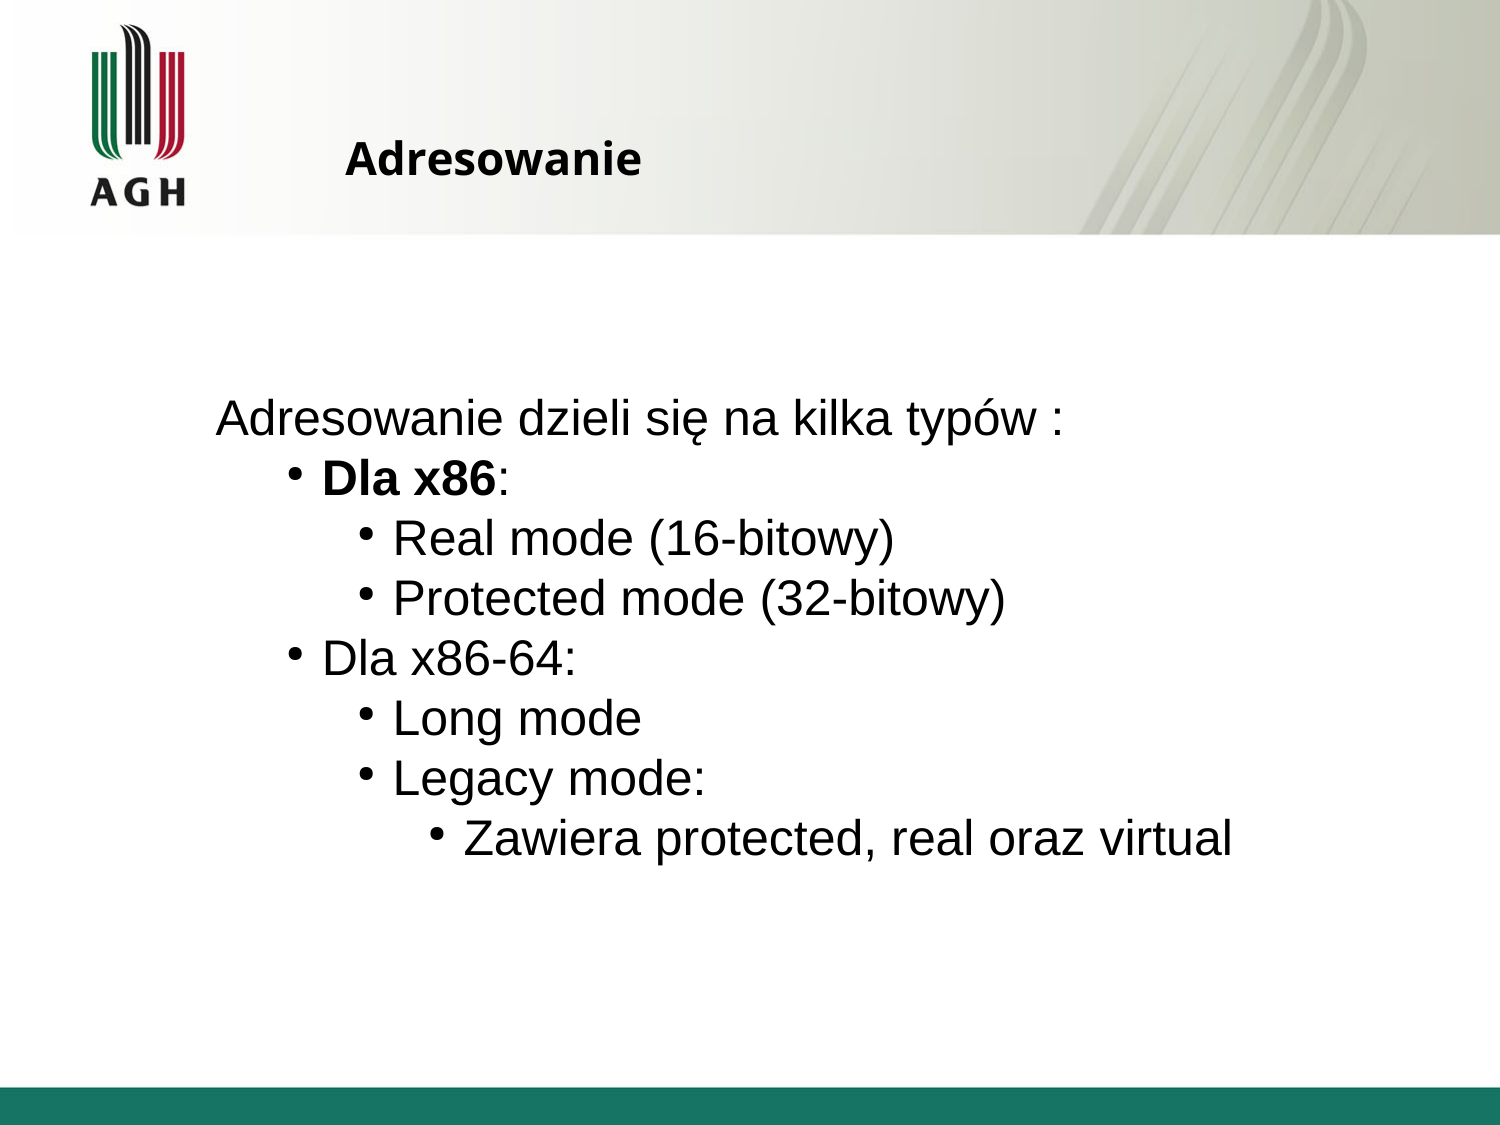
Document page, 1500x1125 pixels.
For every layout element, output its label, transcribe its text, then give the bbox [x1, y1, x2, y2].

picture [0, 0, 1500, 1125]
title Adresowanie [330, 94, 1312, 220]
text_box Adresowanie dzieli się na kilka typów : Dla x86: Real mode (16-bitowy) Protected mode (32-bitowy) Dla x86-64: Long mode Legacy mode: Zawiera protected, real oraz virtual [200, 377, 1418, 873]
